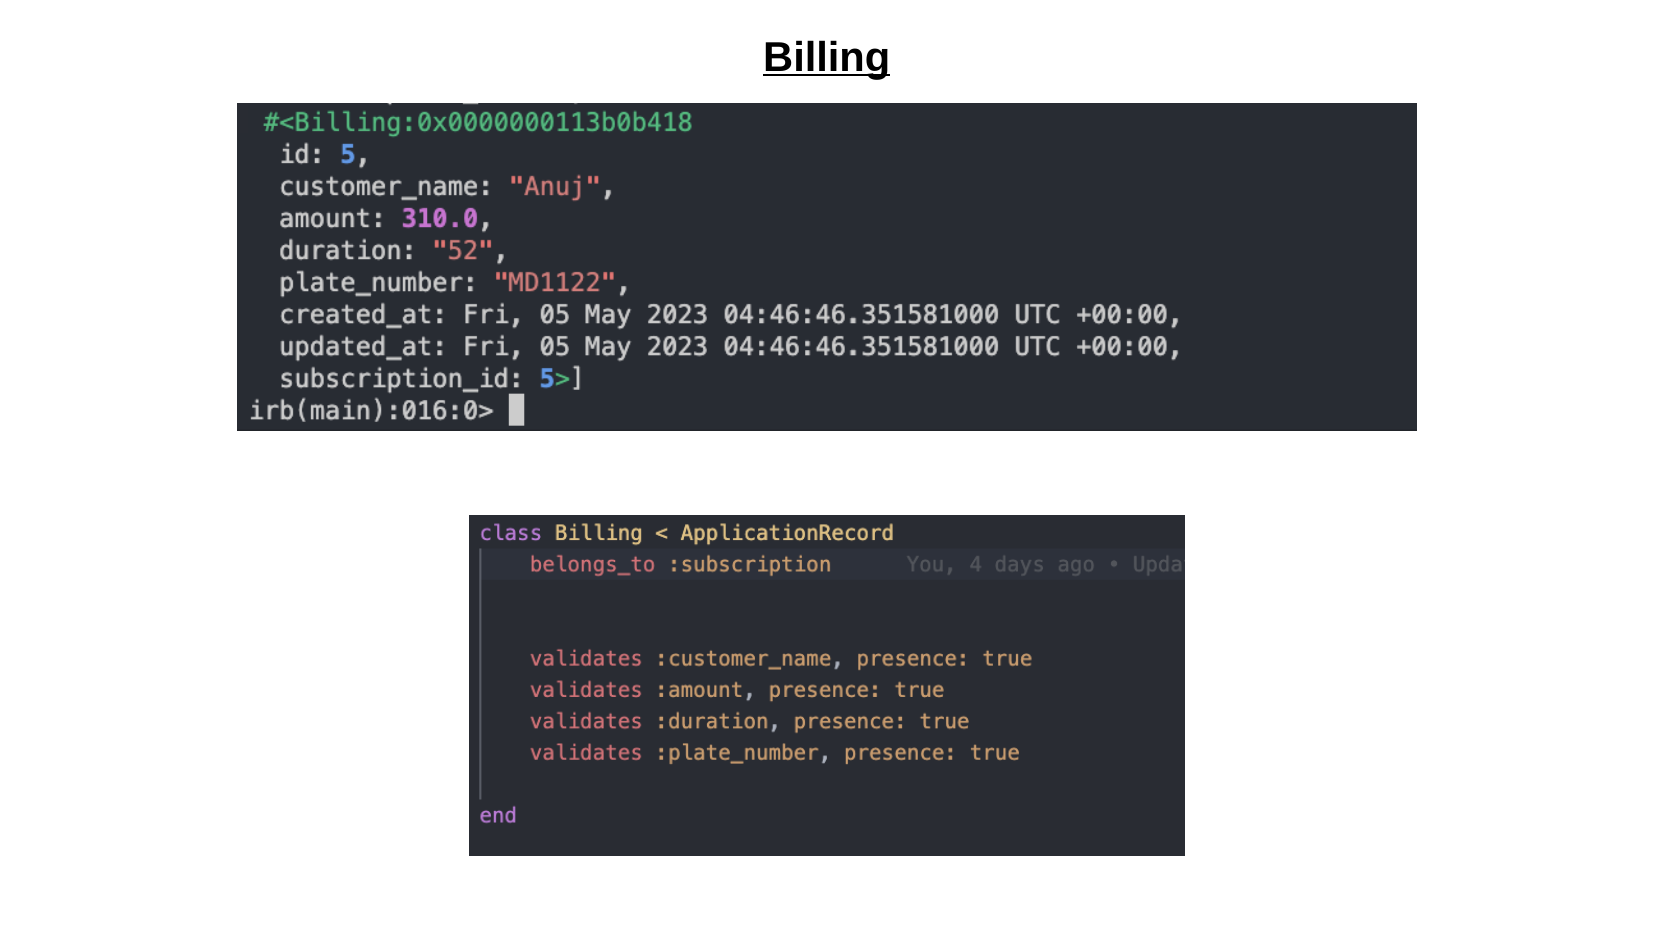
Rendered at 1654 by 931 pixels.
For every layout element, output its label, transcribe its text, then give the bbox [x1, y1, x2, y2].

picture [469, 515, 1185, 856]
title Billing [82, 0, 1571, 133]
picture [237, 103, 1417, 431]
